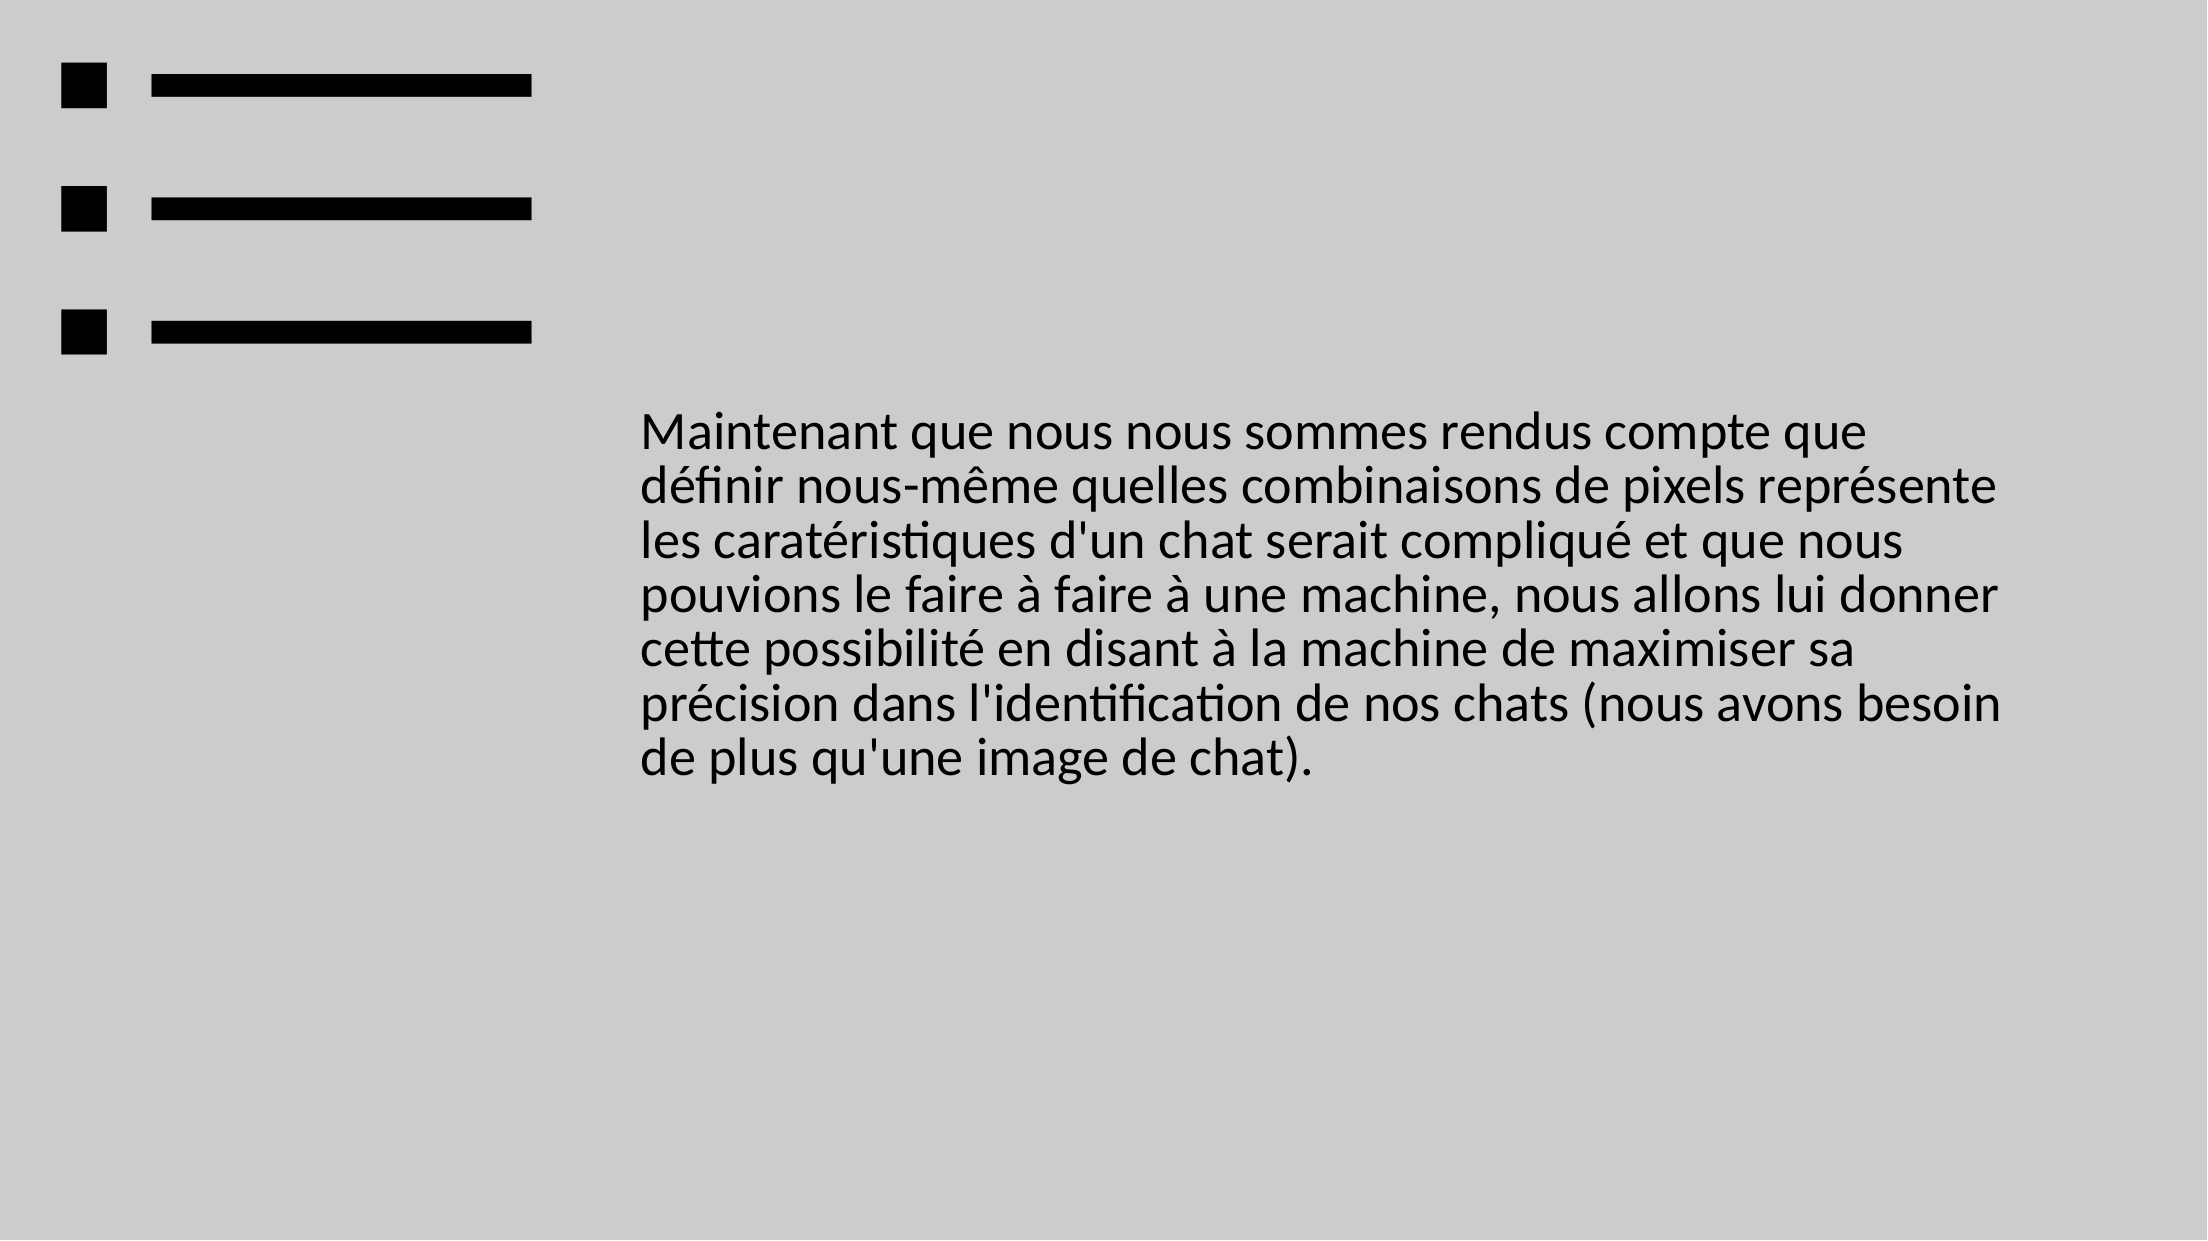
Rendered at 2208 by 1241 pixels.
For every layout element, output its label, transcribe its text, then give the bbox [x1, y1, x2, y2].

text_box Maintenant que nous nous sommes rendus compte que définir nous-même quelles combinaisons de pixels représente les caratéristiques d'un chat serait compliqué et que nous pouvions le faire à faire à une machine, nous allons lui donner cette possibilité en disant à la machine de maximiser sa précision dans l'identification de nos chats (nous avons besoin de plus qu'une image de chat). [625, 401, 2020, 1022]
picture [61, 62, 532, 355]
